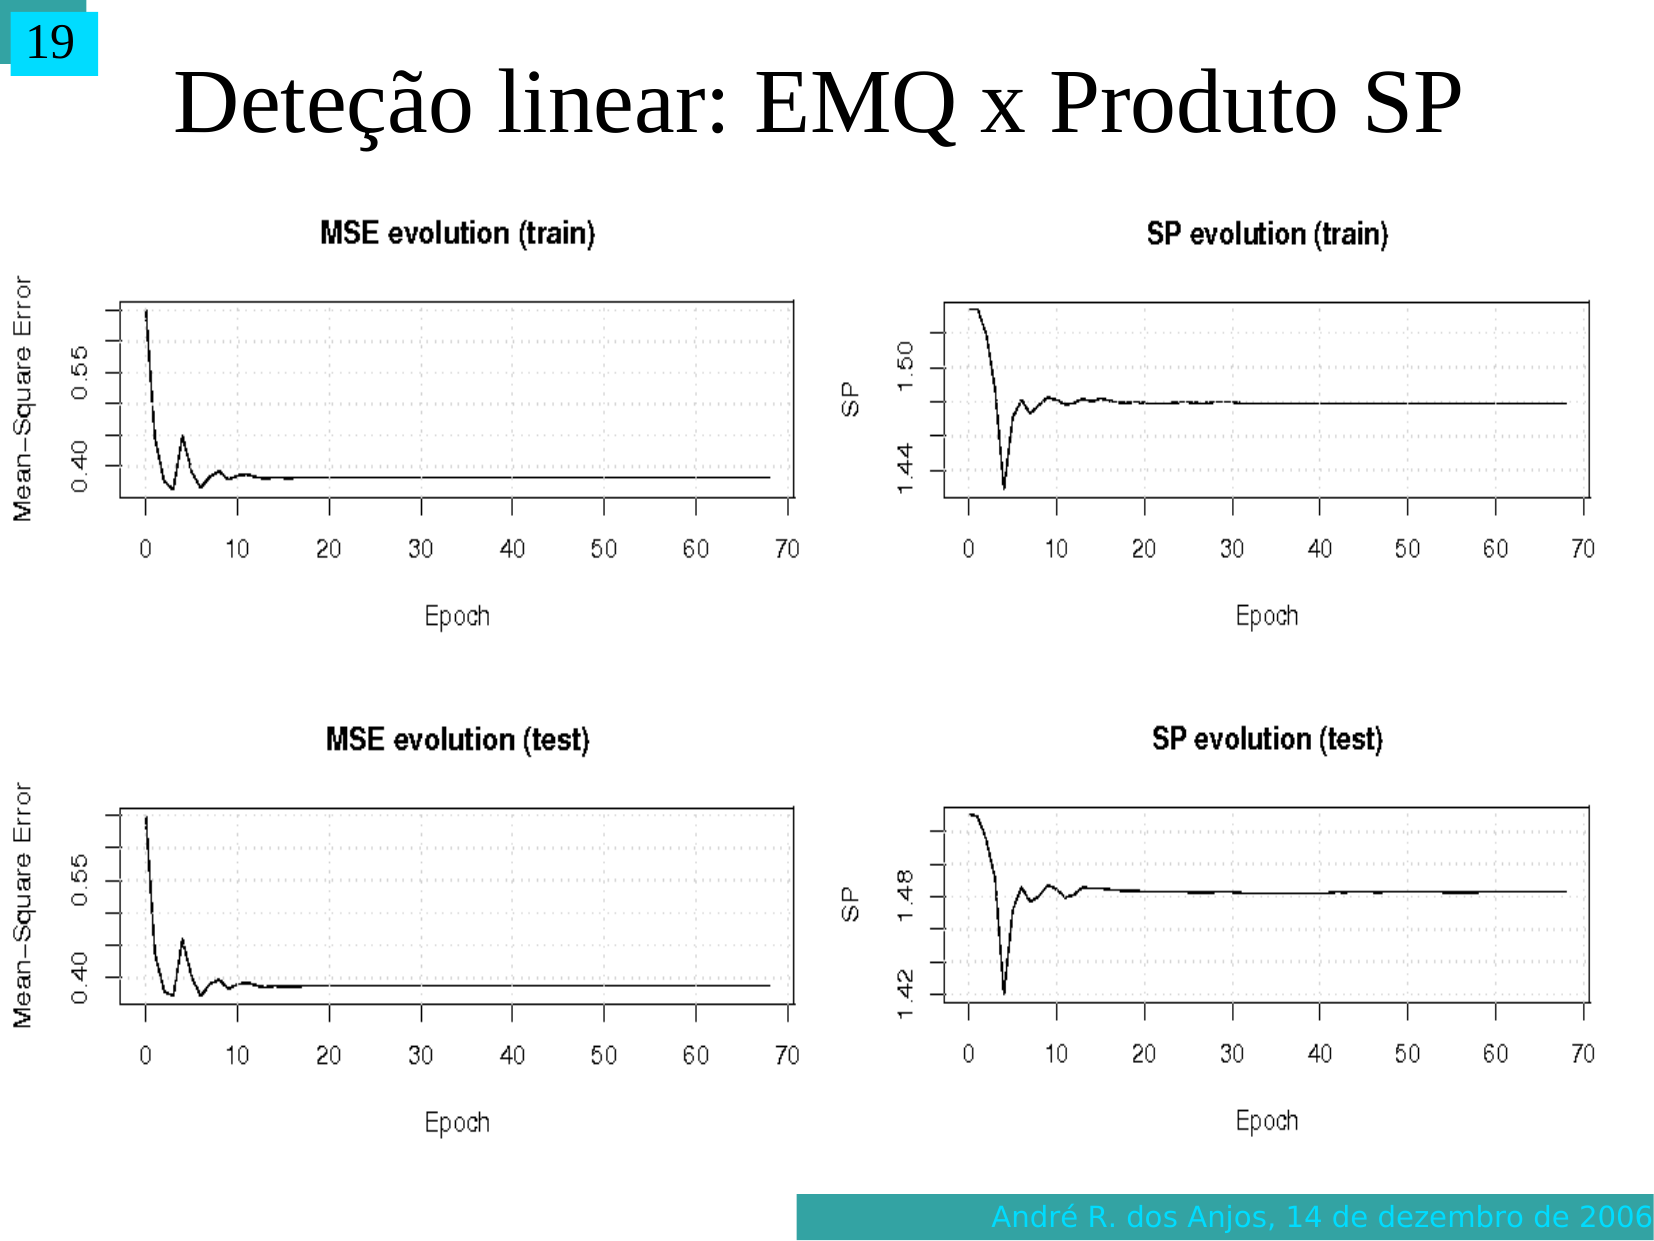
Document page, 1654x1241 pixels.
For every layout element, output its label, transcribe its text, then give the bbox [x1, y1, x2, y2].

picture [5, 163, 1647, 1176]
title Deteção linear: EMQ x Produto SP [114, 31, 1527, 164]
